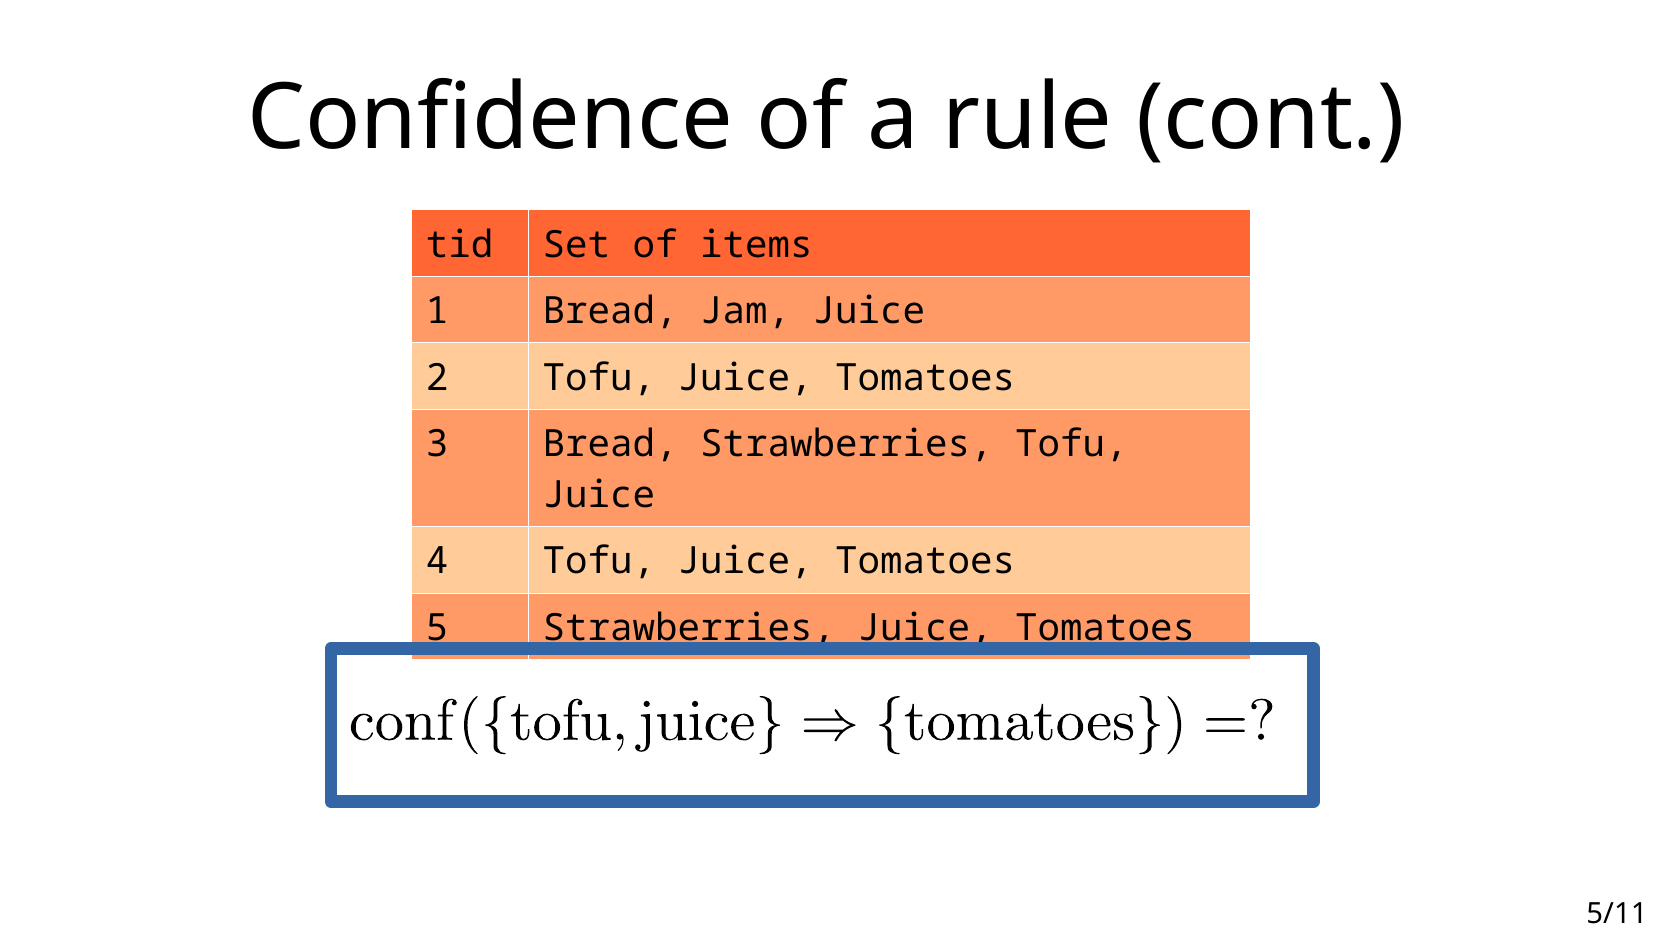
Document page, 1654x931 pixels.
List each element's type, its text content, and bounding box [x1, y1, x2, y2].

table_cell Tofu, Juice, Tomatoes [529, 343, 1250, 409]
table_cell 4 [412, 527, 528, 593]
table_cell Tofu, Juice, Tomatoes [529, 527, 1250, 593]
text_box [348, 696, 1276, 755]
table_cell 5 [412, 655, 528, 659]
table_cell Bread, Jam, Juice [529, 277, 1250, 342]
table_cell Strawberries, Juice, Tomatoes [529, 594, 1250, 642]
table_cell Strawberries, Juice, Tomatoes [529, 655, 1250, 659]
table_cell 2 [412, 343, 528, 409]
table_cell Bread, Strawberries, Tofu, Juice [529, 410, 1250, 526]
table_cell 3 [412, 410, 528, 526]
table_header Set of items [529, 210, 1250, 276]
table_cell 1 [412, 277, 528, 342]
table_header tid [412, 210, 528, 276]
table_cell 5 [412, 594, 528, 642]
title Confidence of a rule (cont.) [82, 1, 1571, 226]
